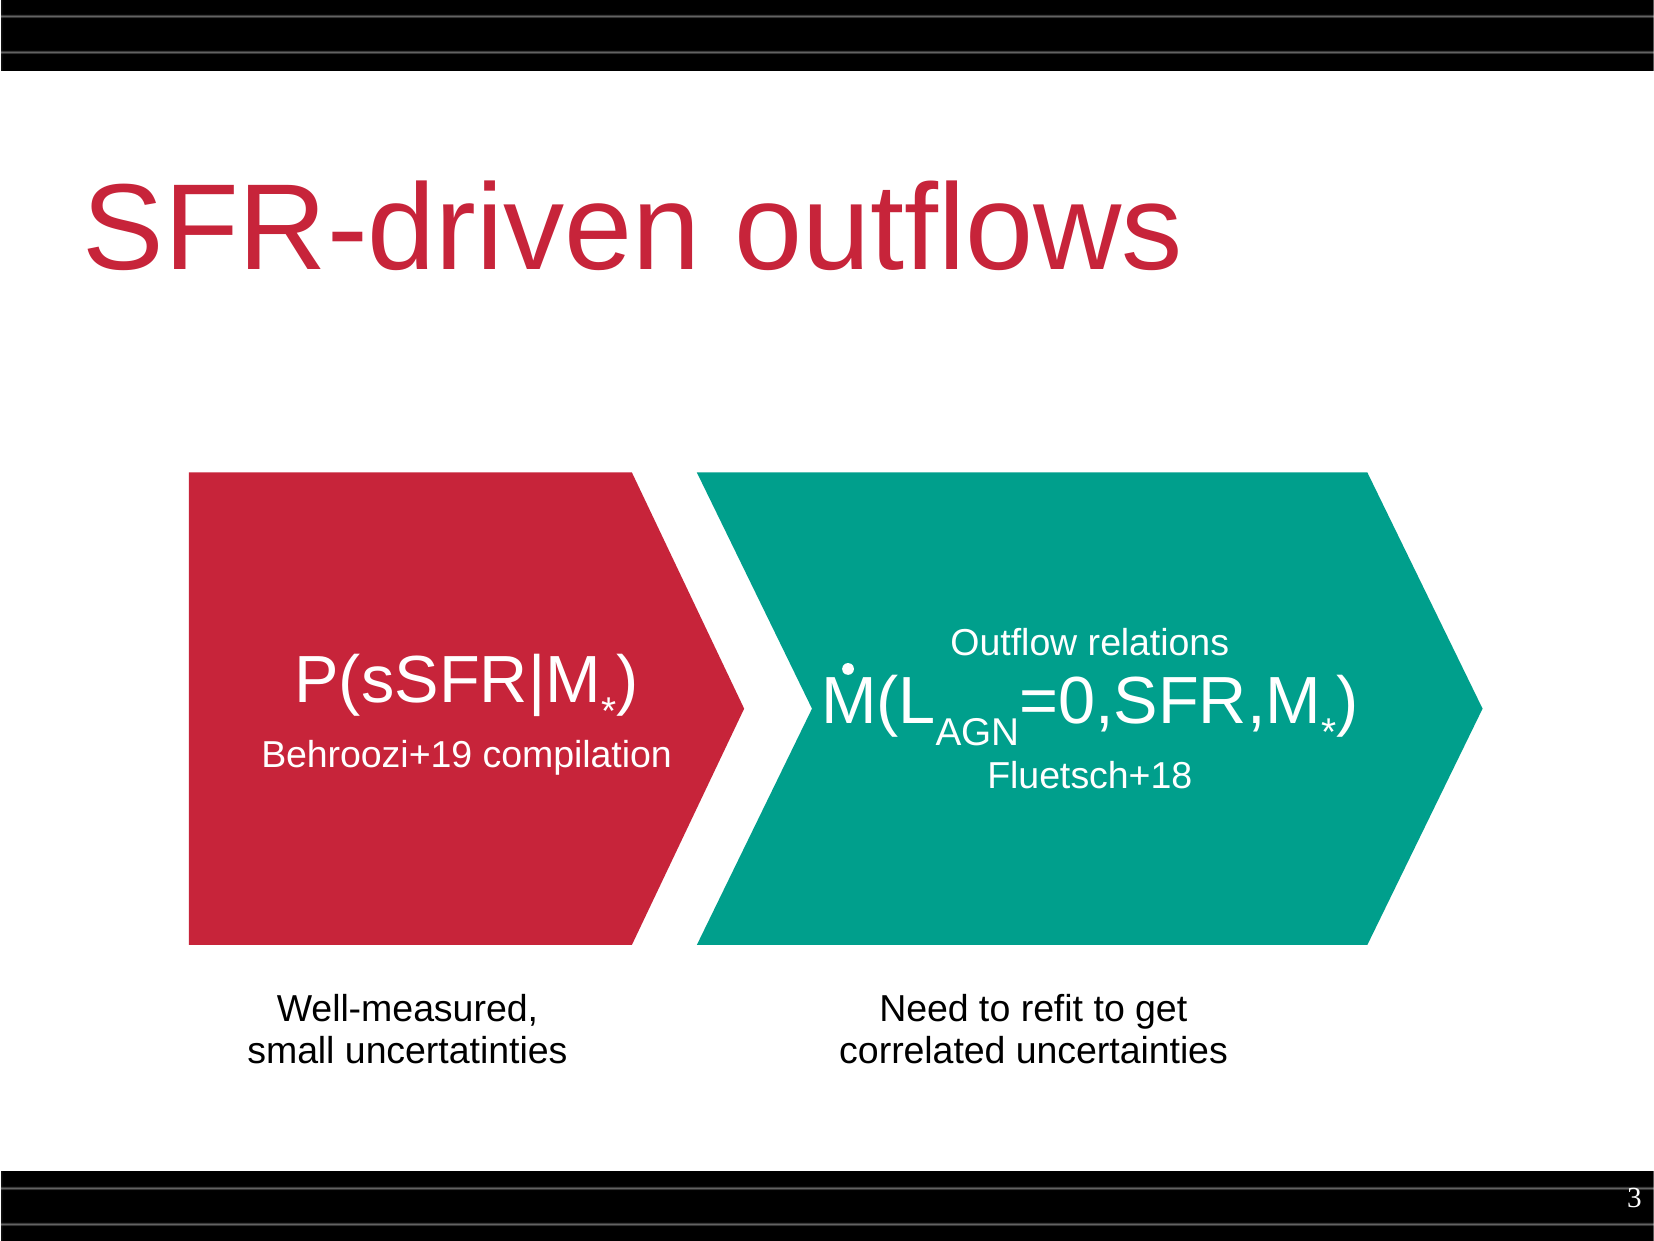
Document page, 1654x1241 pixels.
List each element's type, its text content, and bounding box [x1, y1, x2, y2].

text_box Need to refit to get correlated uncertainties [803, 980, 1264, 1122]
text_box P(sSFR|M*) Behroozi+19 compilation [188, 472, 745, 945]
text_box Well-measured, small uncertatinties [224, 980, 591, 1099]
picture [1, 1171, 1654, 1241]
text_box Outflow relations M(LAGN=0,SFR,M*) Fluetsch+18 [696, 472, 1483, 945]
text_box [843, 664, 853, 674]
picture [1, 0, 1654, 71]
title SFR-driven outflows [82, 123, 1571, 331]
